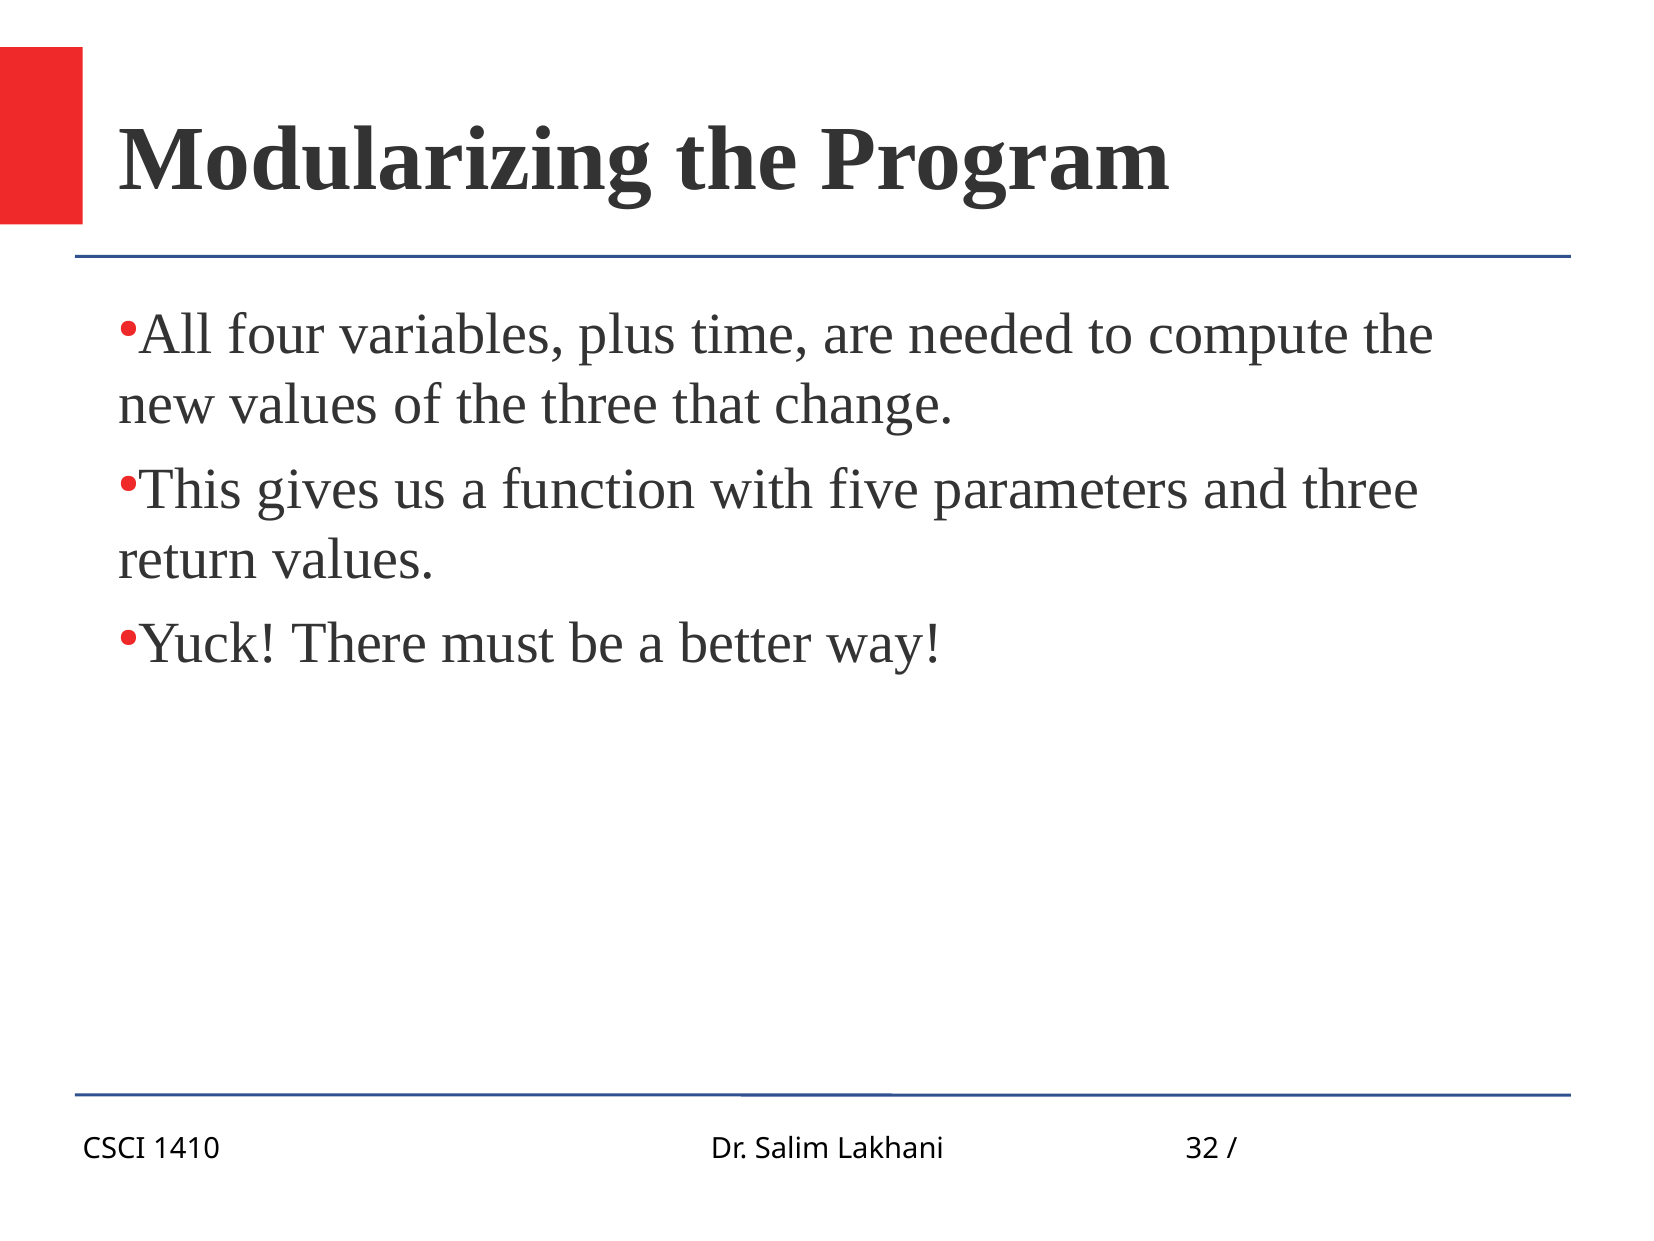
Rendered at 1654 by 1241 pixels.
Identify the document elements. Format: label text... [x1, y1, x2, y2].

text_box CSCI 1410 [82, 1129, 468, 1216]
title Modularizing the Program [118, 49, 1571, 257]
text_box Dr. Salim Lakhani [565, 1129, 1090, 1216]
list All four variables, plus time, are needed to compute the new values of the three that change. This gives us a function with five parameters and three return values. Yuck! There must be a better way! [118, 295, 1536, 1080]
text_box / [1185, 1129, 1571, 1216]
